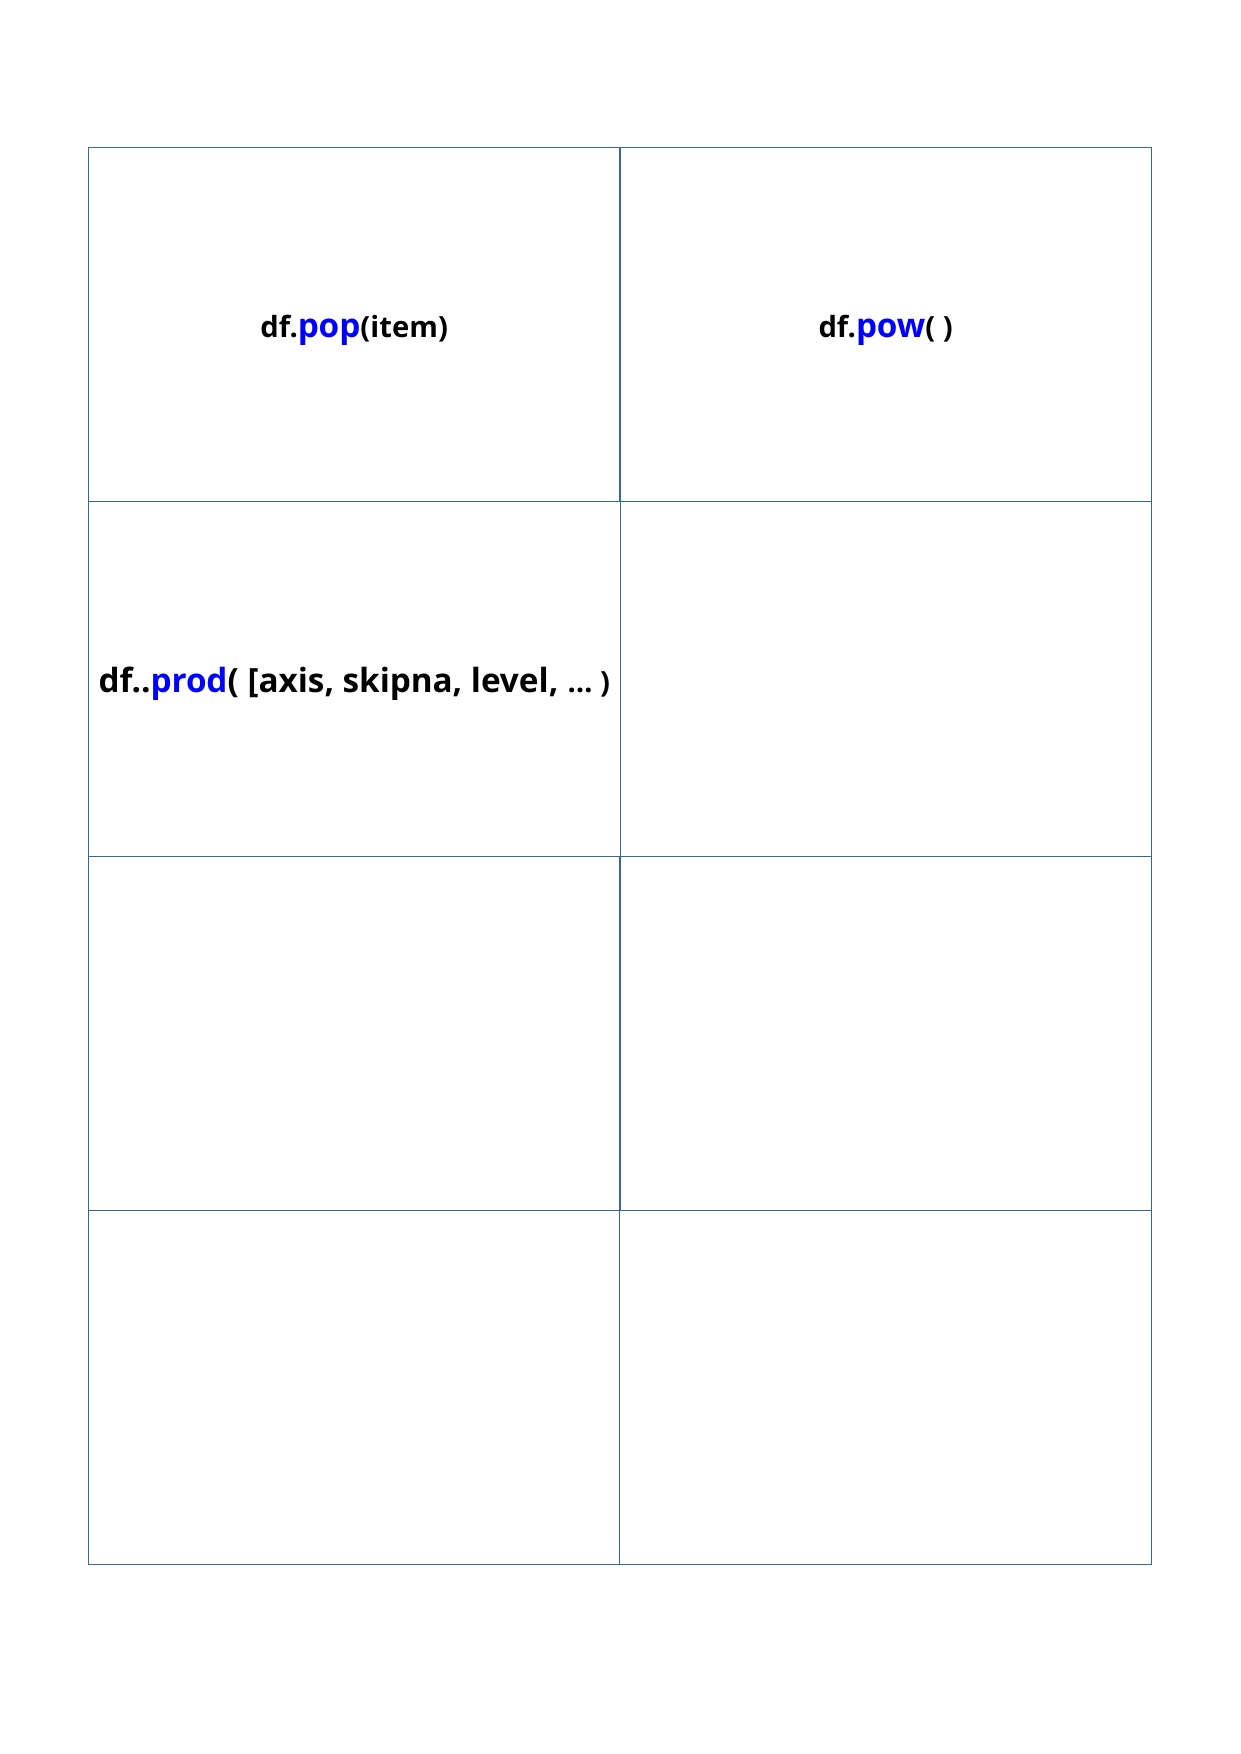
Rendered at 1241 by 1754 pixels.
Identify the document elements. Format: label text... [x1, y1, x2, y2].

text_box df..prod( [axis, skipna, level, … ) [88, 501, 620, 856]
text_box df.pow( ) [620, 147, 1152, 501]
text_box df.pop(item) [88, 147, 620, 501]
